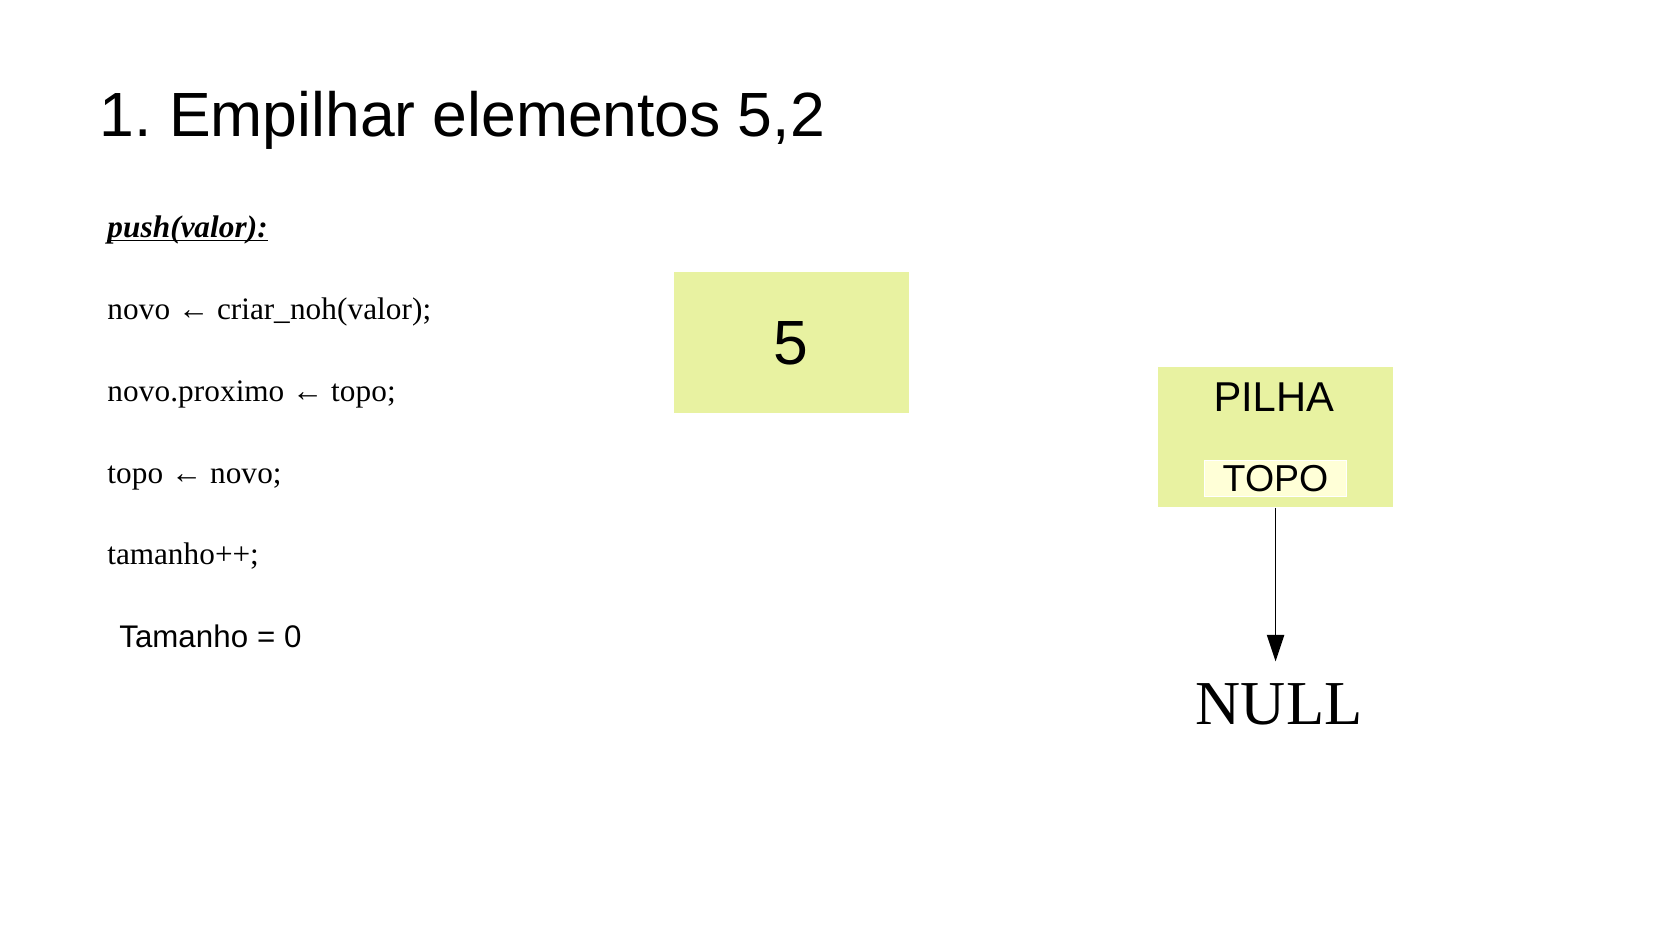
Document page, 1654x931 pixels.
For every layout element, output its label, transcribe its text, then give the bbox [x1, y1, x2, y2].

text_box push(valor): novo ← criar_noh(valor); novo.proximo ← topo; topo ← novo; tamanho++; [92, 199, 544, 579]
text_box TOPO [1204, 460, 1347, 497]
text_box NULL [1181, 661, 1382, 743]
text_box 5 [673, 271, 910, 414]
text_box Tamanho = 0 [104, 611, 319, 662]
text_box [1157, 366, 1394, 508]
text_box PILHA [1198, 366, 1353, 428]
title 1. Empilhar elementos 5,2 [82, 37, 1571, 193]
